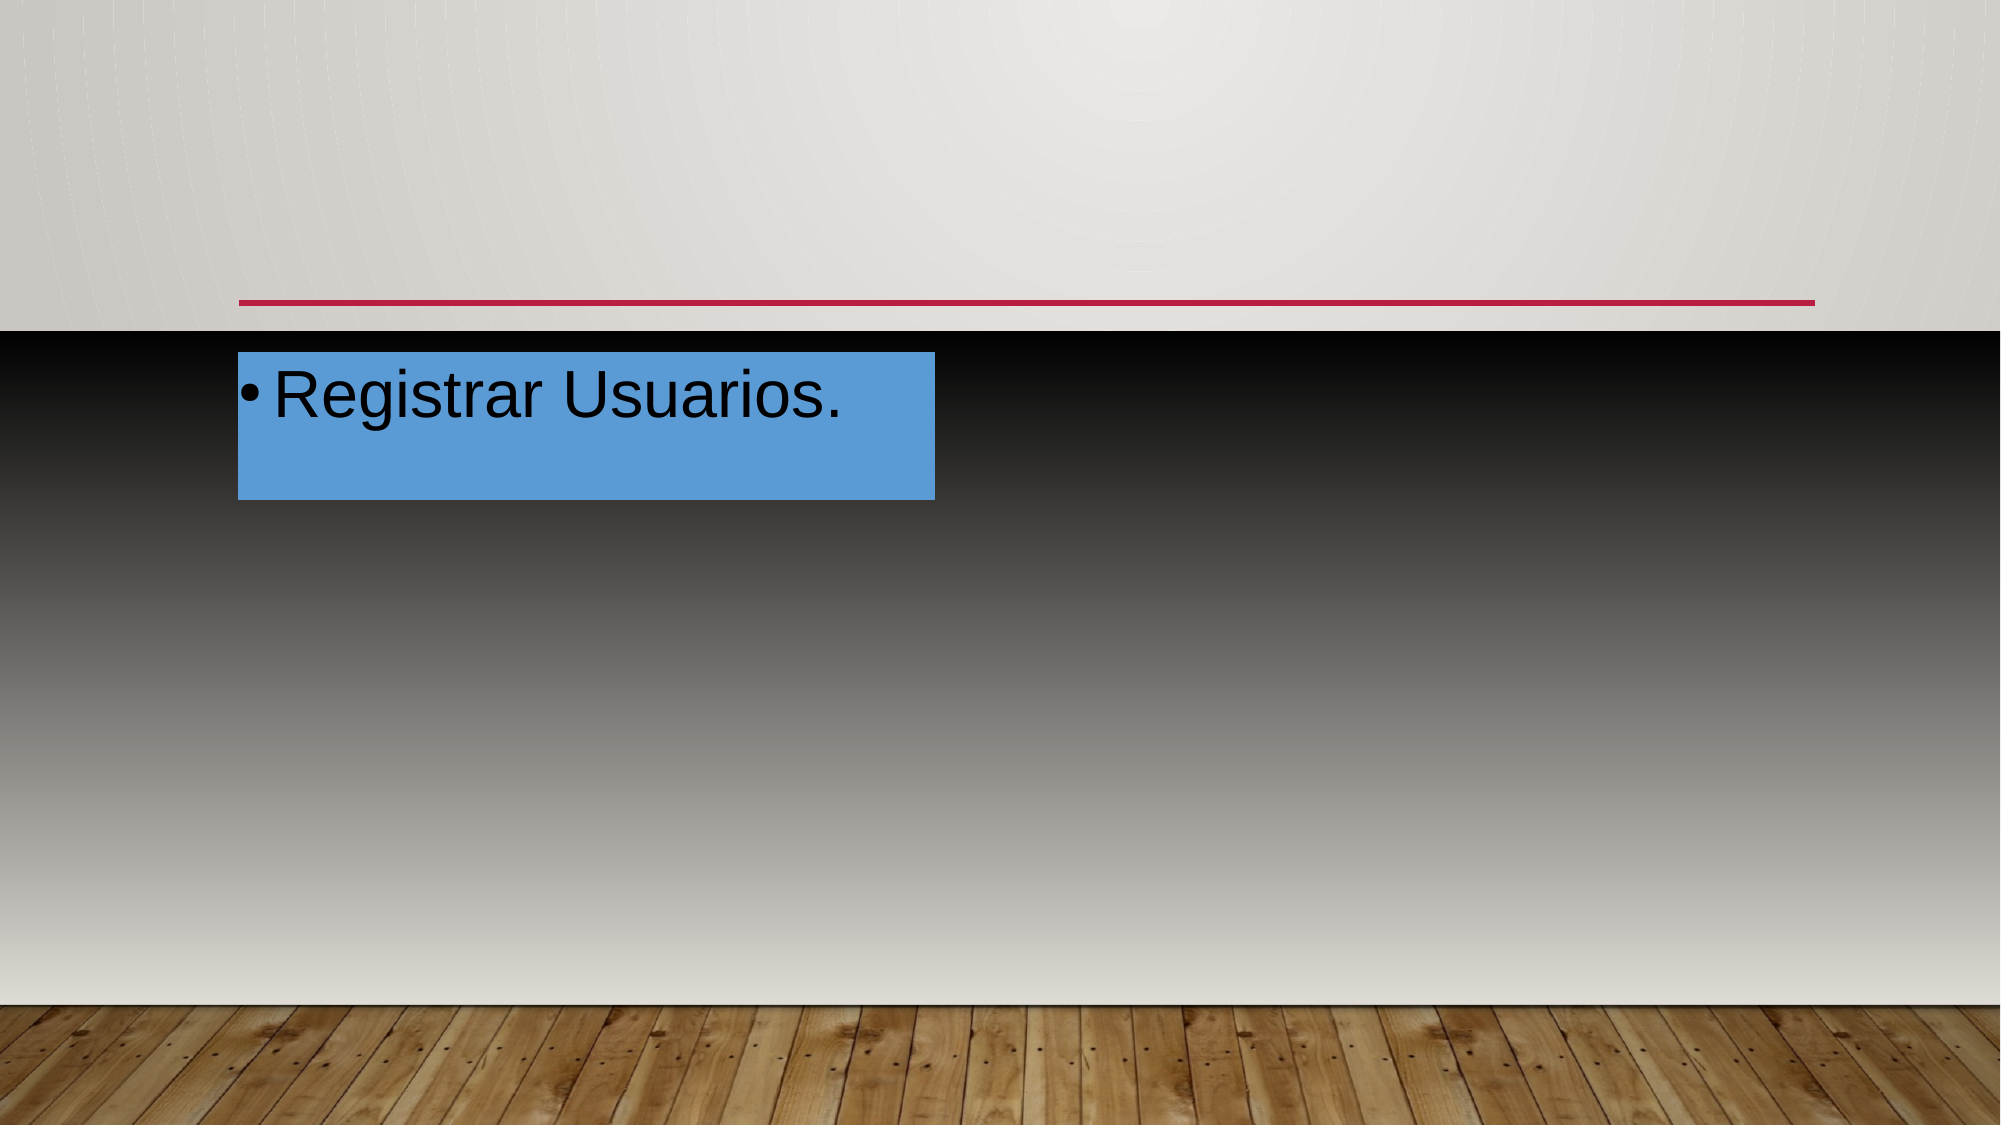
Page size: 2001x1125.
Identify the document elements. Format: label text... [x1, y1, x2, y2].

table_header Registrar Usuarios. [238, 352, 935, 500]
